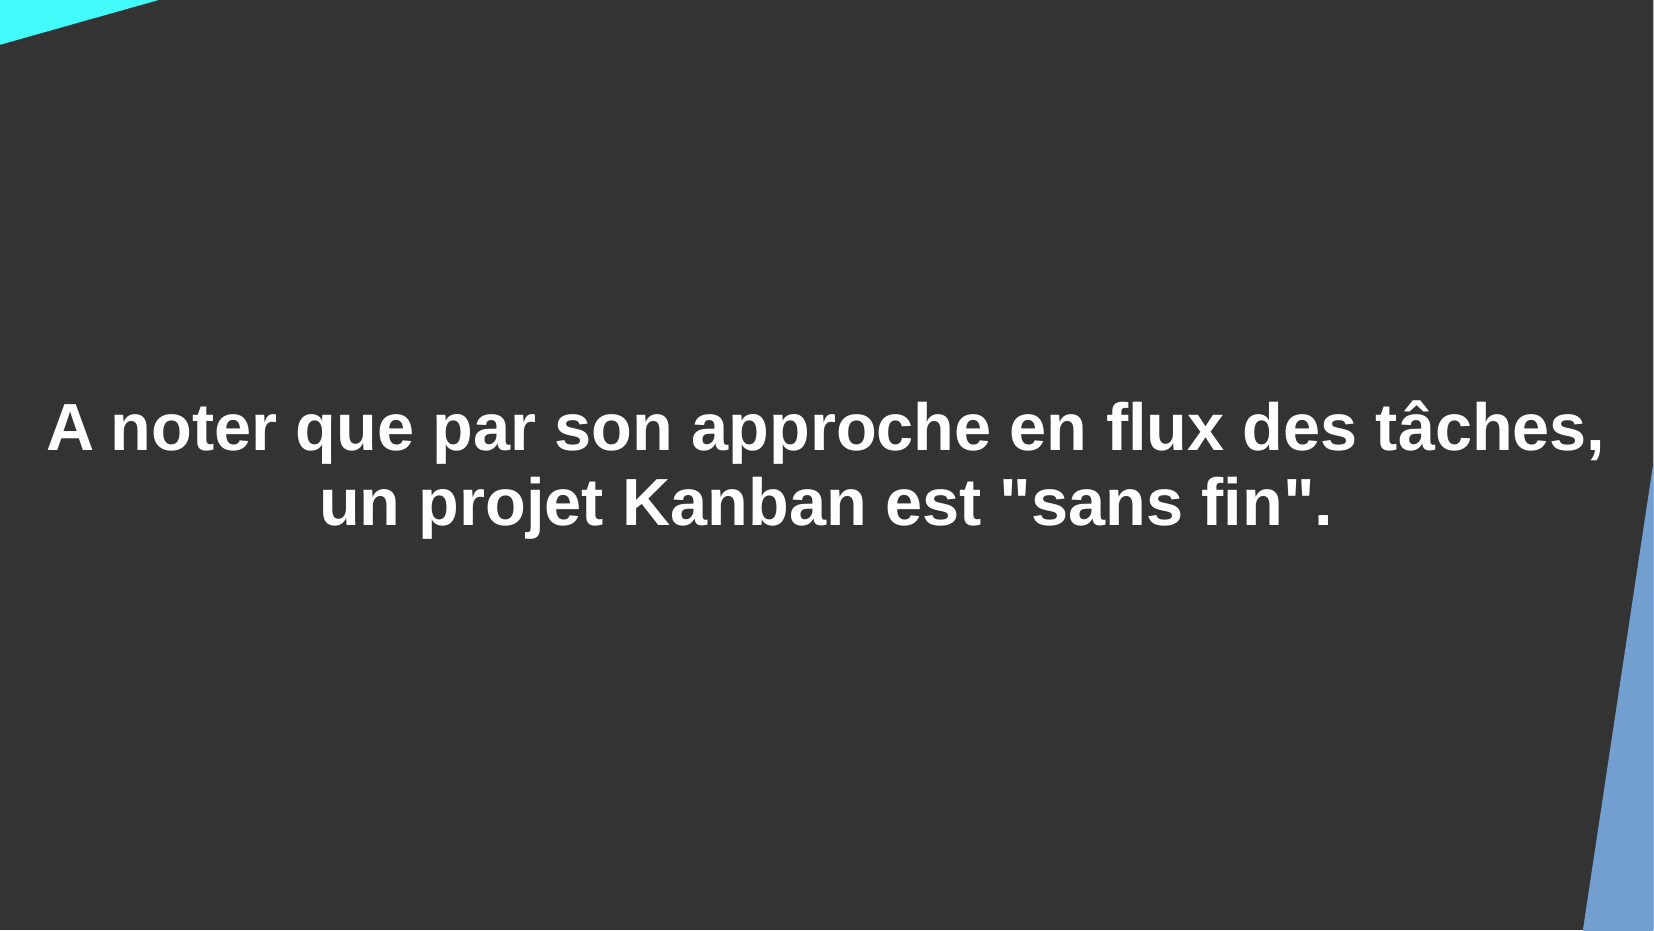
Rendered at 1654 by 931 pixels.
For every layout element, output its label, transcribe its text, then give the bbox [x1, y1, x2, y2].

text_box [1582, 458, 1654, 931]
text_box [0, 0, 159, 45]
title A noter que par son approche en flux des tâches, un projet Kanban est "sans fin". [31, 352, 1622, 578]
